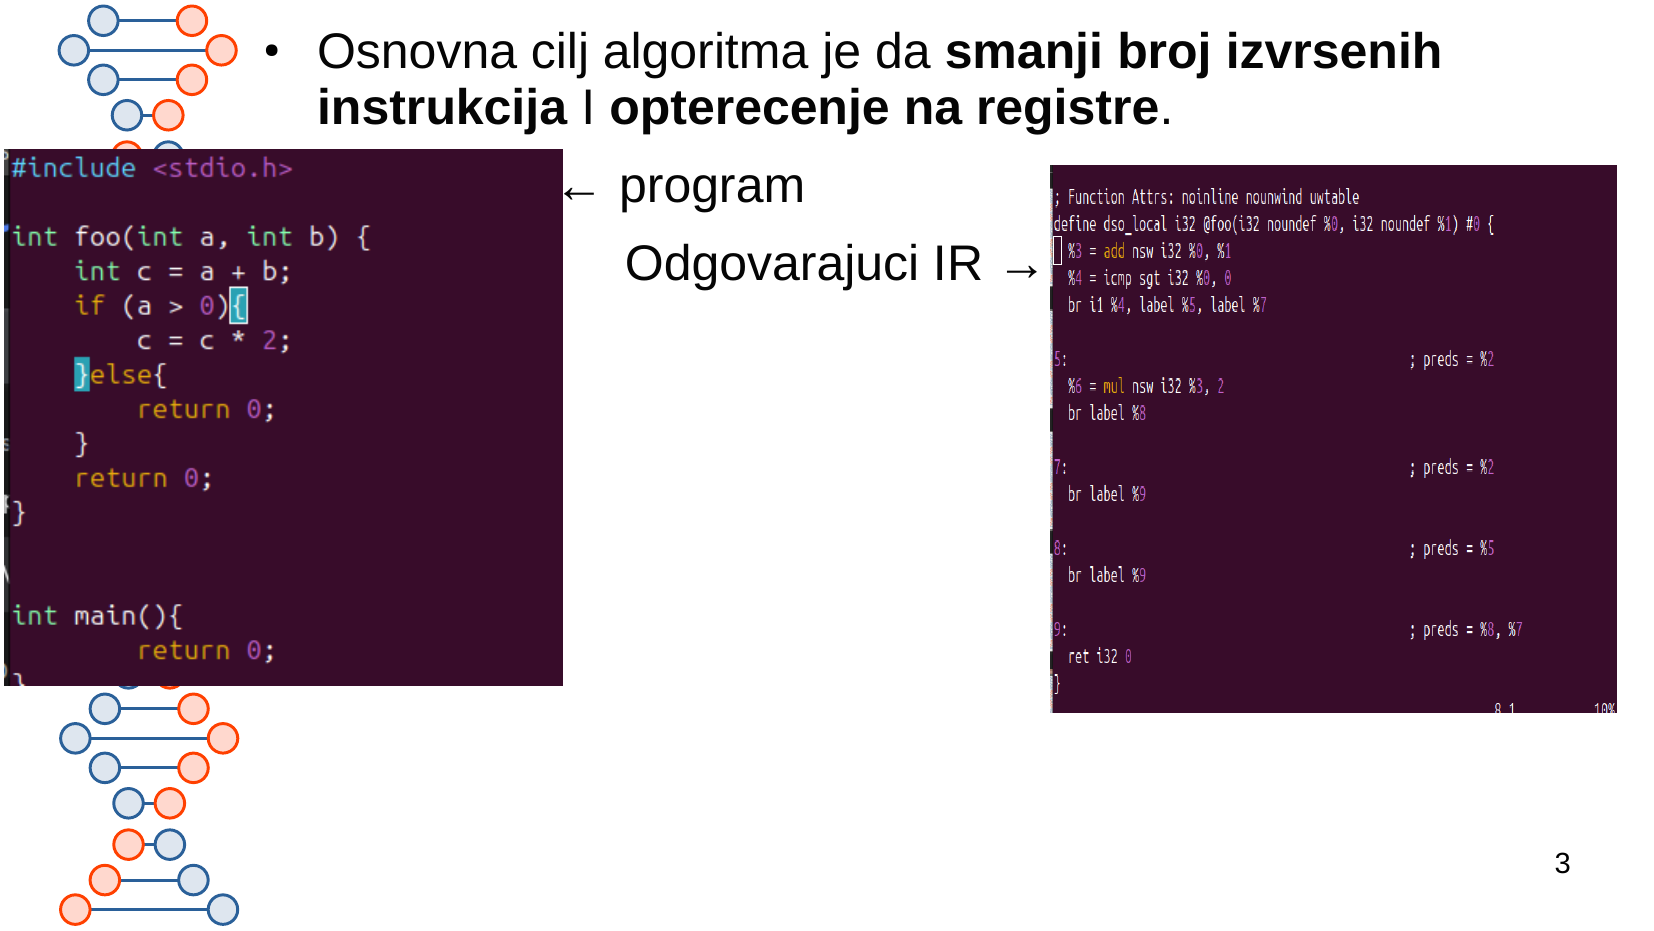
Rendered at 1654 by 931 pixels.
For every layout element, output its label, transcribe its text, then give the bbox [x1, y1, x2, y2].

picture [4, 149, 563, 686]
picture [1050, 165, 1617, 713]
list Osnovna cilj algoritma je da smanji broj izvrsenih instrukcija I opterecenje na registre. ← program Odgovarajuci IR → [246, 23, 1576, 751]
